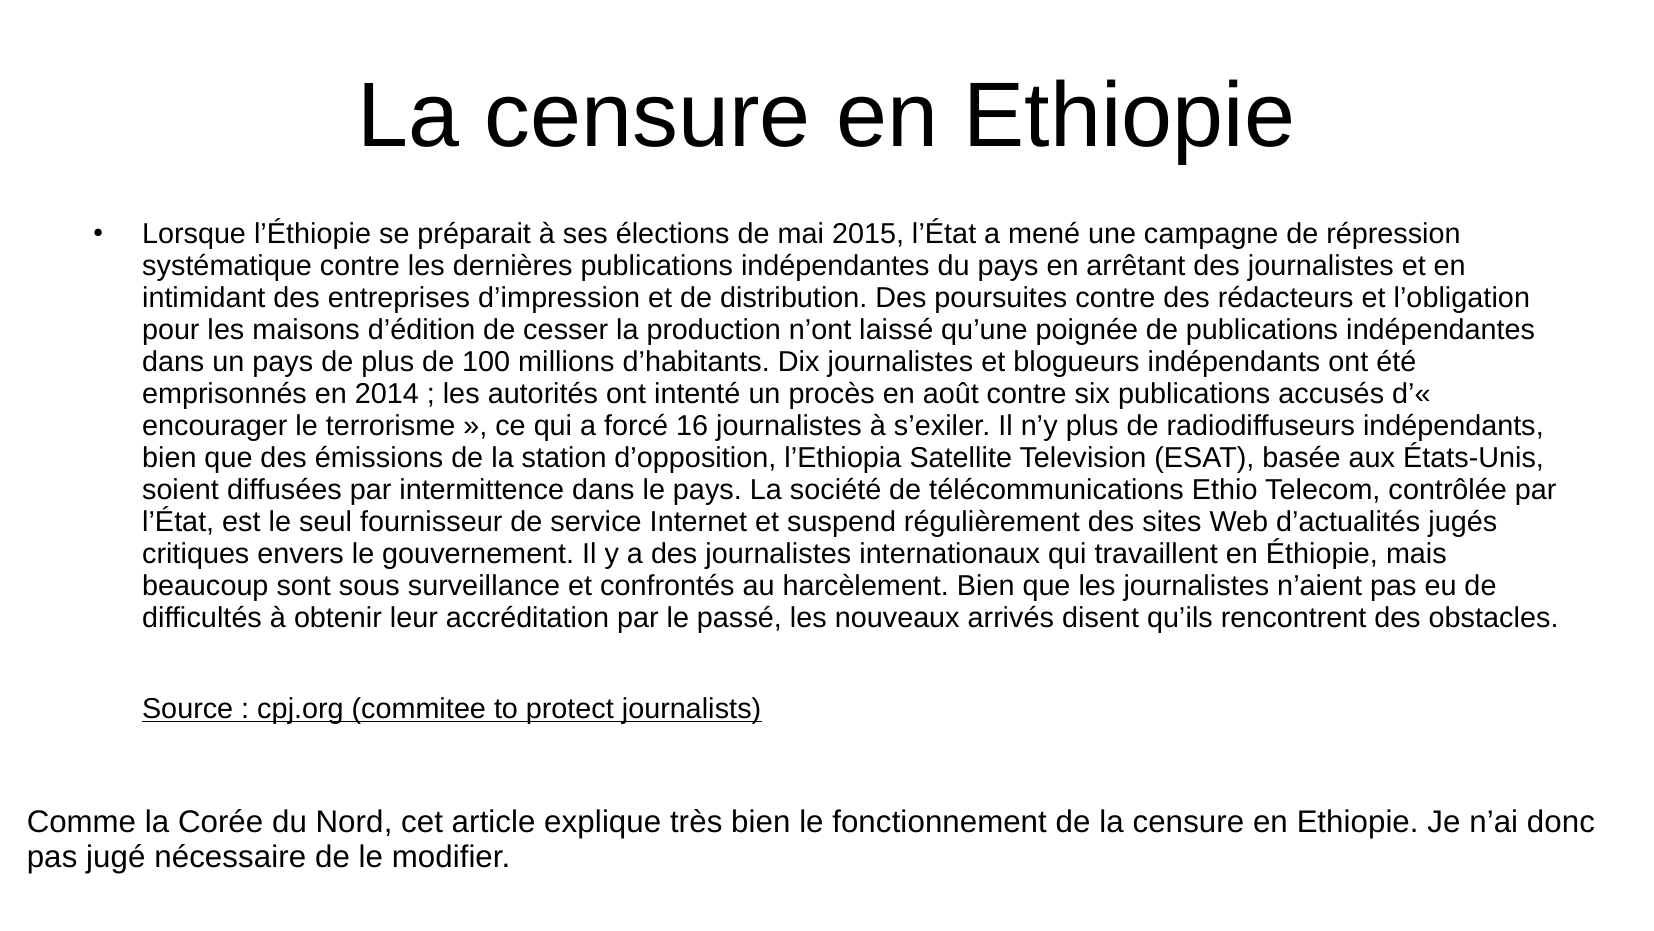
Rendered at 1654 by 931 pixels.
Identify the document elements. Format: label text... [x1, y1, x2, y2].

list Lorsque l’Éthiopie se préparait à ses élections de mai 2015, l’État a mené une campagne de répression systématique contre les dernières publications indépendantes du pays en arrêtant des journalistes et en intimidant des entreprises d’impression et de distribution. Des poursuites contre des rédacteurs et l’obligation pour les maisons d’édition de cesser la production n’ont laissé qu’une poignée de publications indépendantes dans un pays de plus de 100 millions d’habitants. Dix journalistes et blogueurs indépendants ont été emprisonnés en 2014 ; les autorités ont intenté un procès en août contre six publications accusés d’« encourager le terrorisme », ce qui a forcé 16 journalistes à s’exiler. Il n’y plus de radiodiffuseurs indépendants, bien que des émissions de la station d’opposition, l’Ethiopia Satellite Television (ESAT), basée aux États-Unis, soient diffusées par intermittence dans le pays. La société de télécommunications Ethio Telecom, contrôlée par l’État, est le seul fournisseur de service Internet et suspend régulièrement des sites Web d’actualités jugés critiques envers le gouvernement. Il y a des journalistes internationaux qui travaillent en Éthiopie, mais beaucoup sont sous surveillance et confrontés au harcèlement. Bien que les journalistes n’aient pas eu de difficultés à obtenir leur accréditation par le passé, les nouveaux arrivés disent qu’ils rencontrent des obstacles. Source : cpj.org (commitee to protect journalists) [76, 217, 1565, 758]
title La censure en Ethiopie [82, 37, 1571, 193]
text_box Comme la Corée du Nord, cet article explique très bien le fonctionnement de la censure en Ethiopie. Je n’ai donc pas jugé nécessaire de le modifier. [12, 797, 1654, 897]
